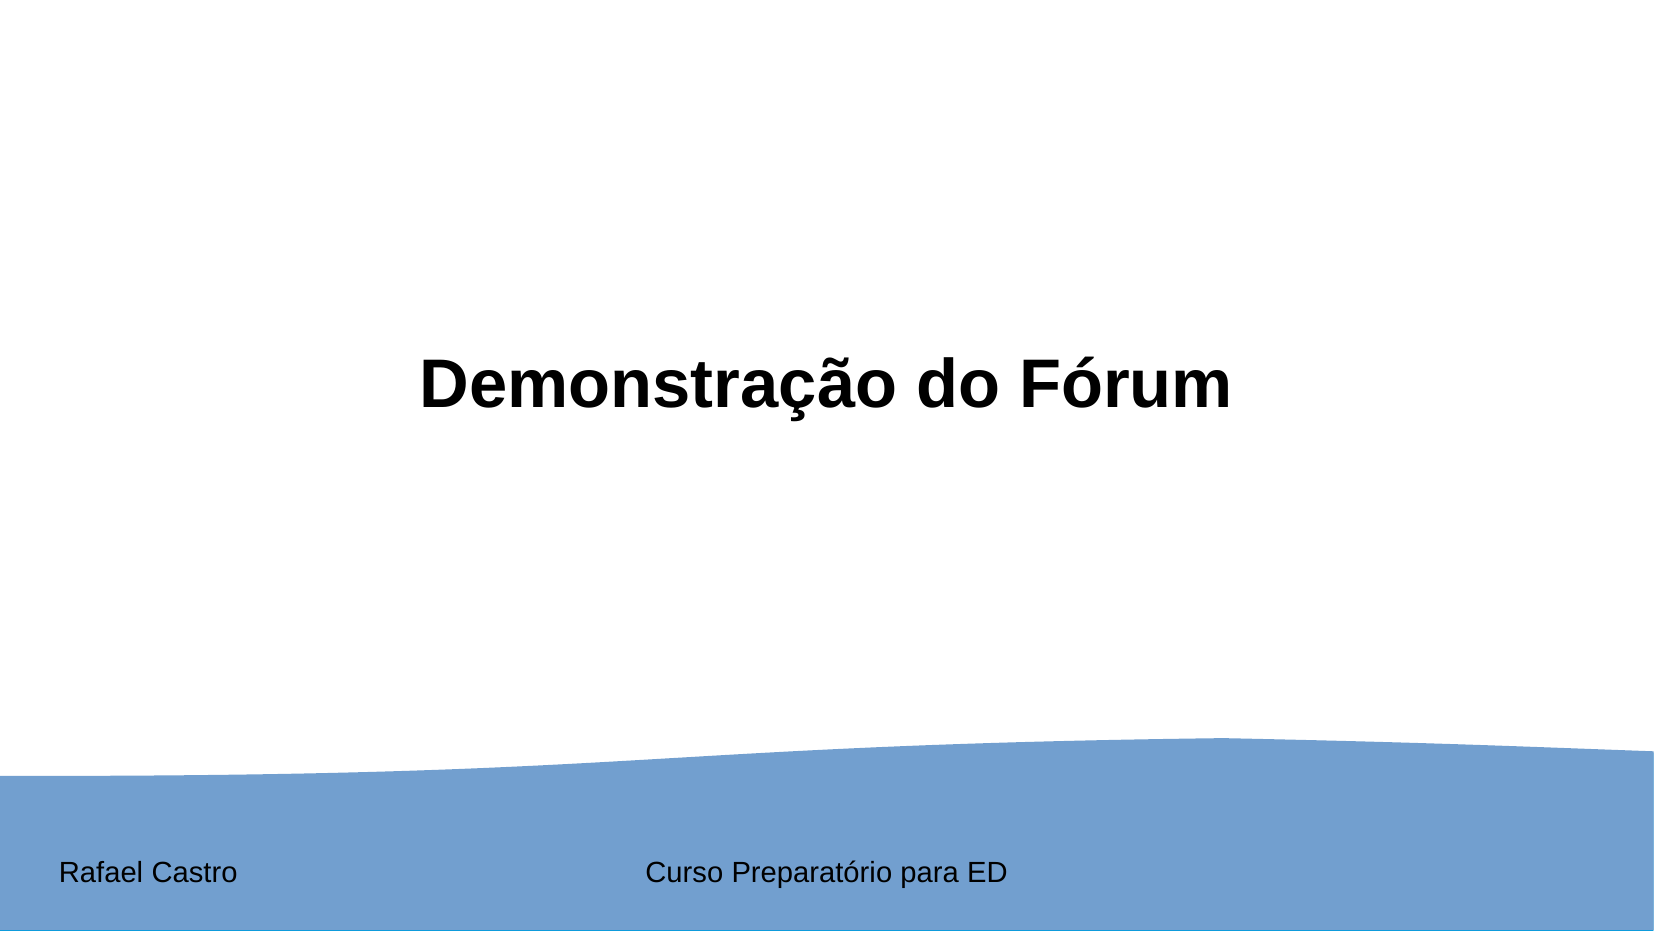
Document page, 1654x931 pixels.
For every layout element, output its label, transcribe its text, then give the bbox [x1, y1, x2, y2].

title Demonstração do Fórum [88, 295, 1565, 473]
